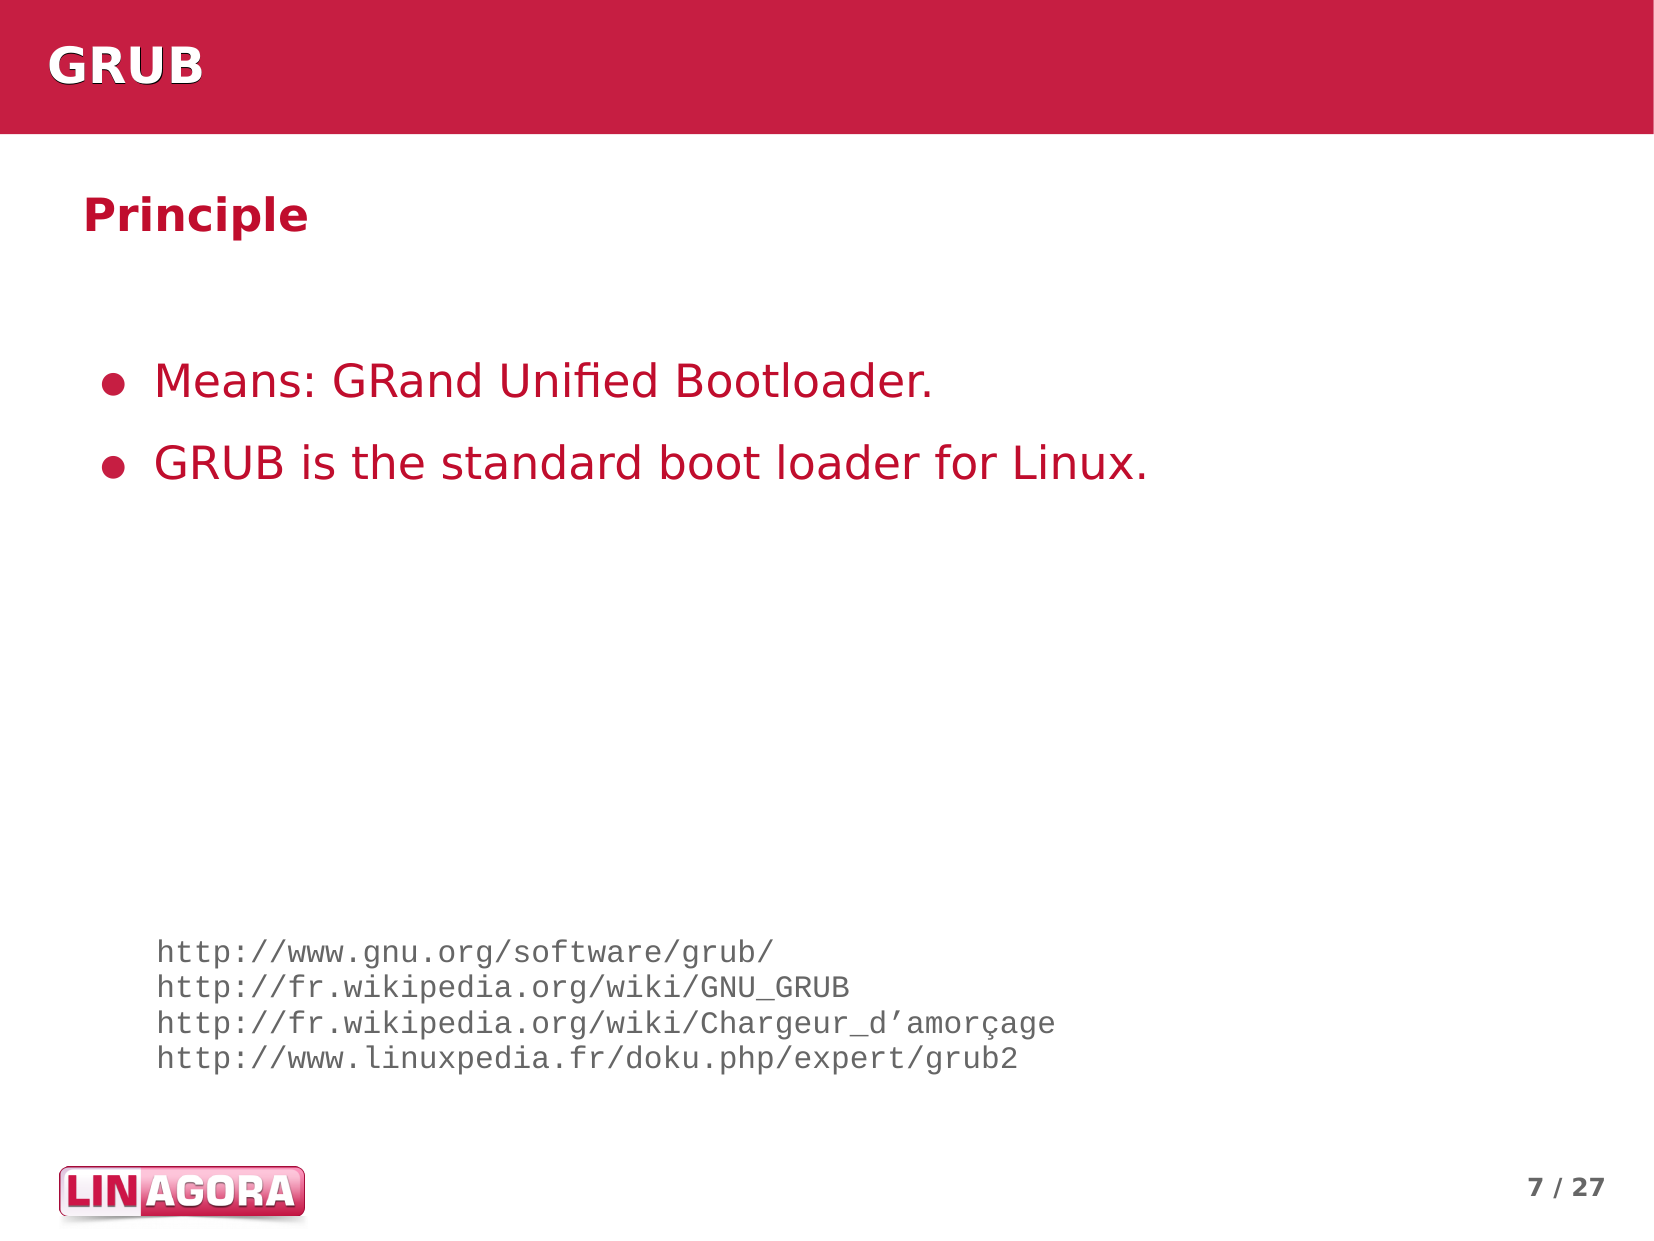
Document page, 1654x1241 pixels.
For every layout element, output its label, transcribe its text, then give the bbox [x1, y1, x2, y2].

text_box http://www.gnu.org/software/grub/ http://fr.wikipedia.org/wiki/GNU_GRUB http://fr.wikipedia.org/wiki/Chargeur_d’amorçage http://www.linuxpedia.fr/doku.php/expert/grub2 [141, 928, 1512, 1087]
picture [59, 1166, 308, 1229]
list Principle Means: GRand Unified Bootloader. GRUB is the standard boot loader for Linux. [82, 188, 1571, 1134]
title GRUB [47, 7, 1624, 126]
